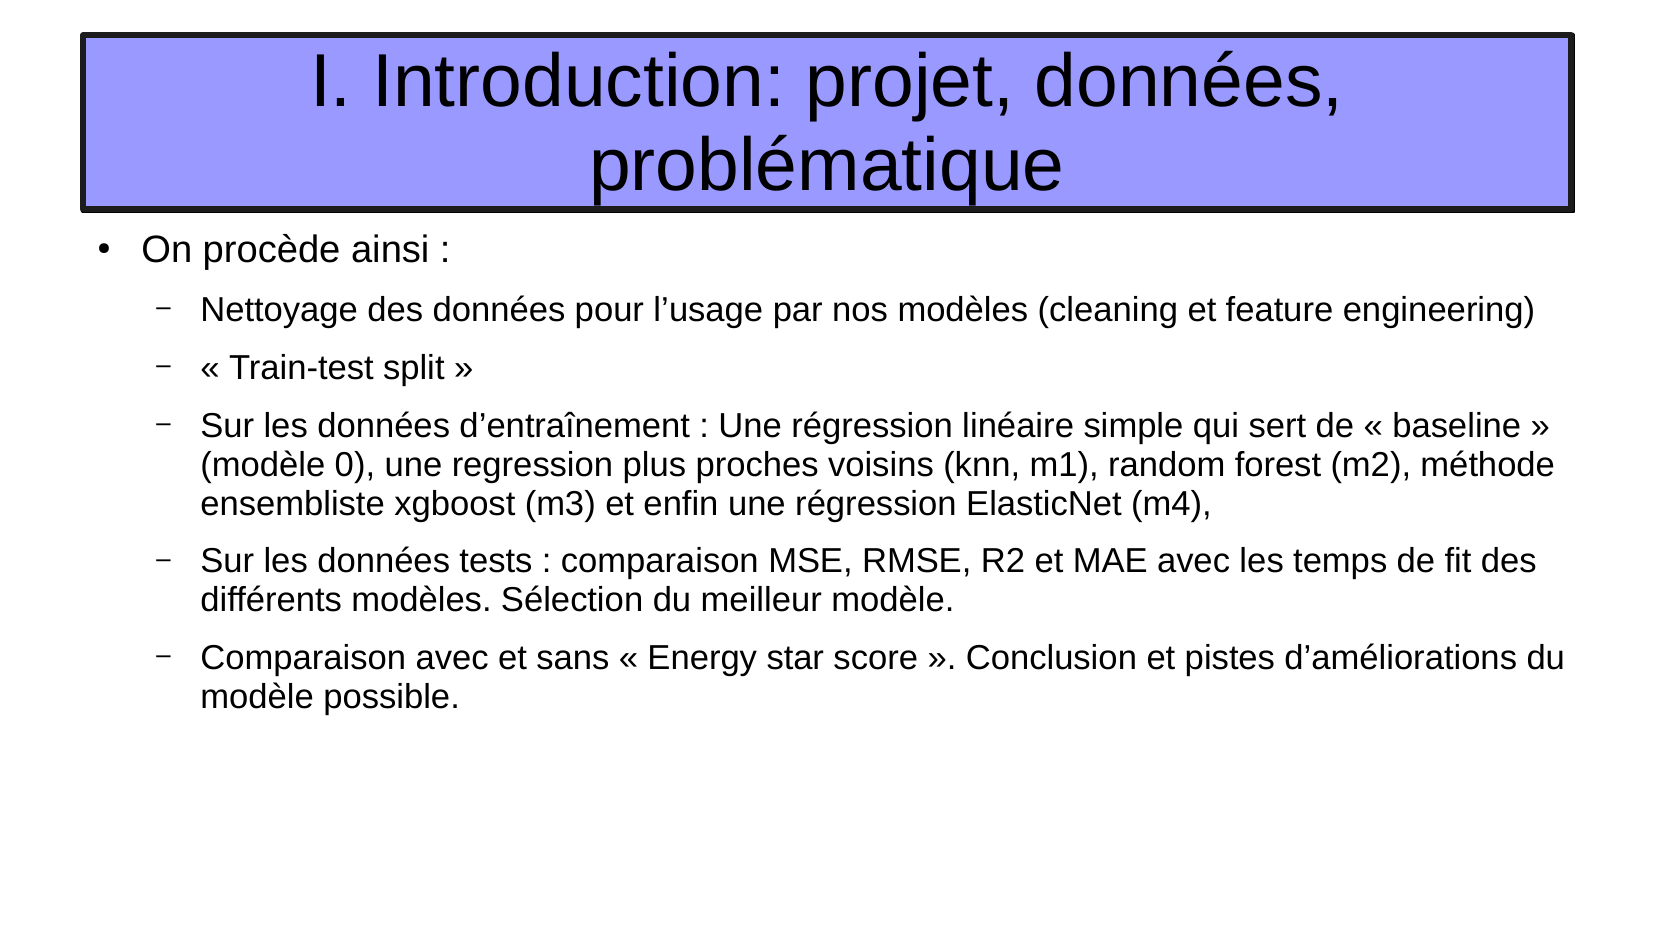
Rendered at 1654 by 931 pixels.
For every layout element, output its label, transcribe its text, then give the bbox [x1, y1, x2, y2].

title I. Introduction: projet, données, problématique [83, 35, 1572, 210]
list On procède ainsi : Nettoyage des données pour l’usage par nos modèles (cleaning et feature engineering) « Train-test split » Sur les données d’entraînement : Une régression linéaire simple qui sert de « baseline » (modèle 0), une regression plus proches voisins (knn, m1), random forest (m2), méthode ensembliste xgboost (m3) et enfin une régression ElasticNet (m4), Sur les données tests : comparaison MSE, RMSE, R2 et MAE avec les temps de fit des différents modèles. Sélection du meilleur modèle. Comparaison avec et sans « Energy star score ». Conclusion et pistes d’améliorations du modèle possible. [82, 228, 1571, 768]
